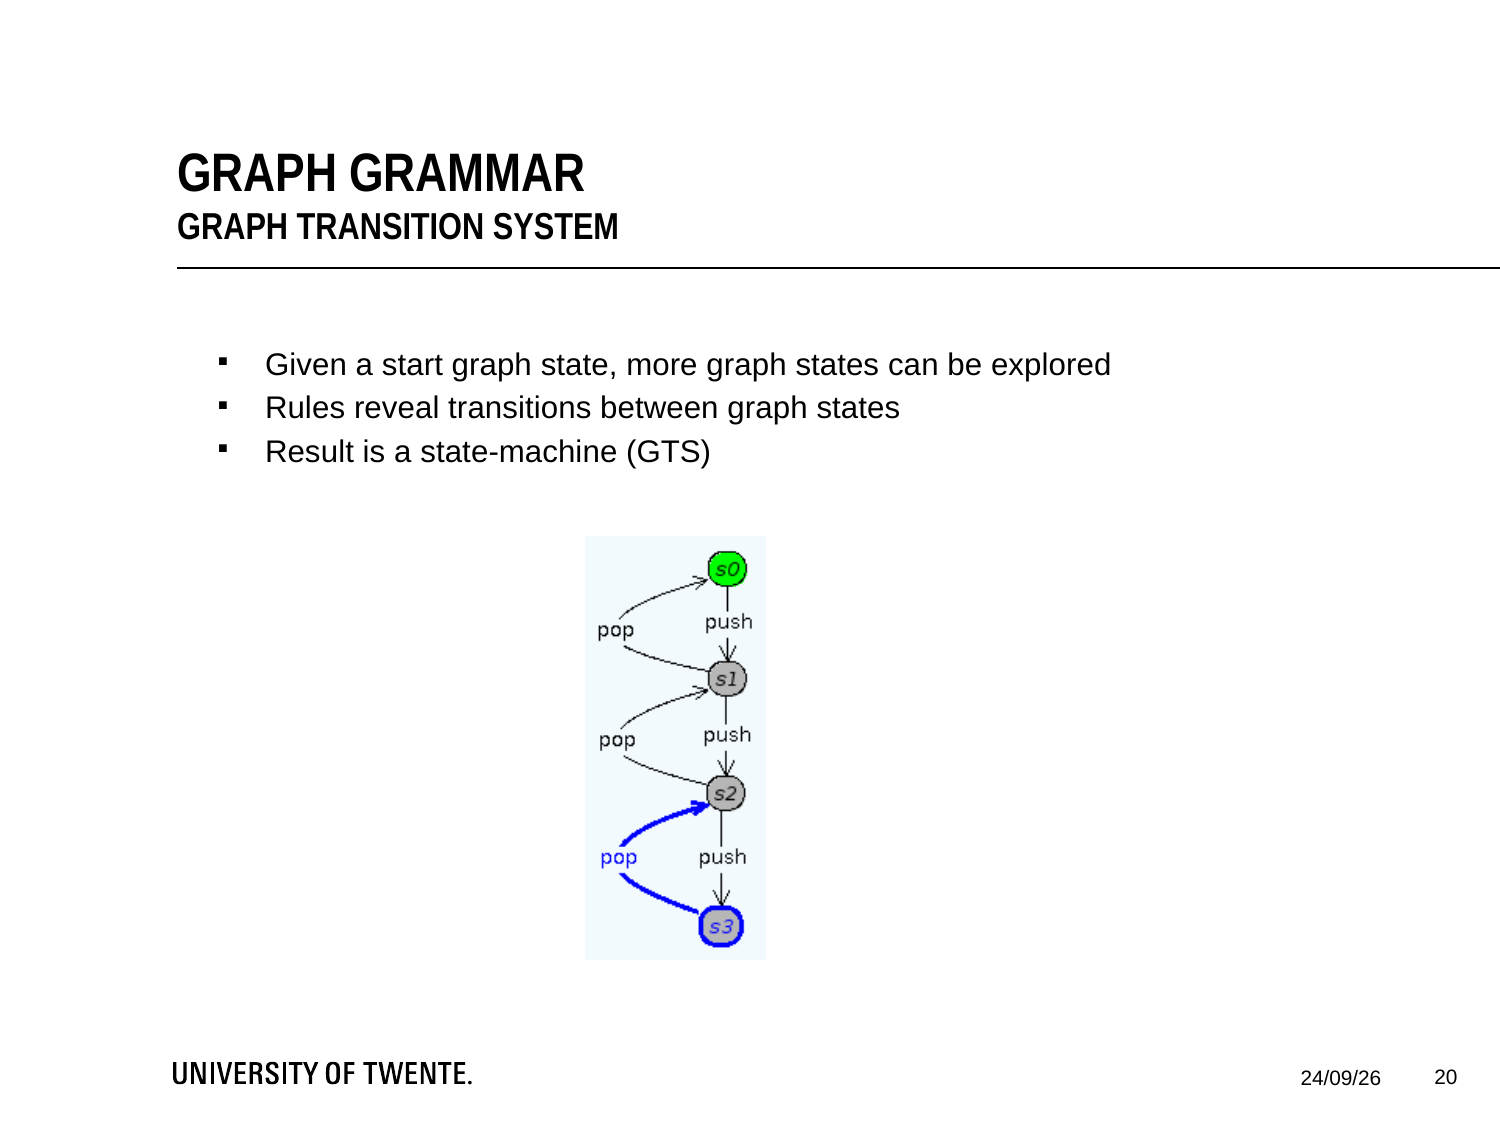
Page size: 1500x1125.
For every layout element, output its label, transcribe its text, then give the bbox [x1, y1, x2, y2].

picture [585, 536, 766, 961]
text_box <number> [1395, 1049, 1458, 1125]
title GRAPH GRAMMAR GRAPH TRANSITION SYSTEM [177, 59, 1458, 248]
text_box 21/05/12 [1242, 1050, 1395, 1125]
list Given a start graph state, more graph states can be explored Rules reveal transitions between graph states Result is a state-machine (GTS) [177, 336, 1457, 511]
